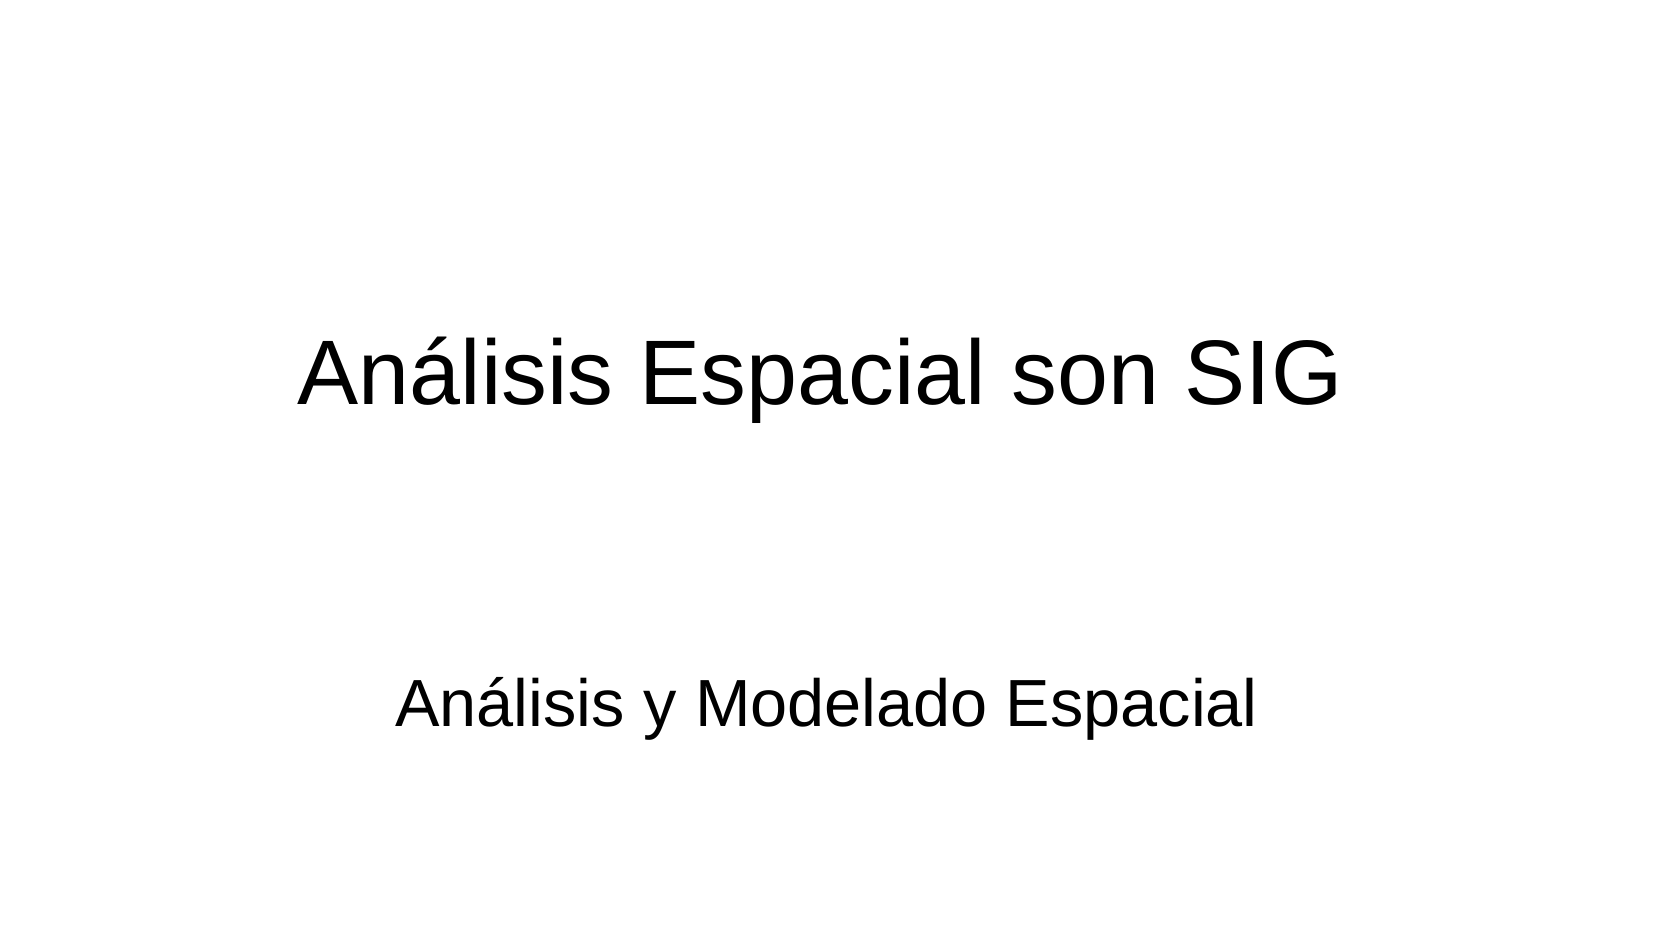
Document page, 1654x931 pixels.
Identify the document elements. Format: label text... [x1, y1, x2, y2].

title Análisis Espacial son SIG [76, 295, 1565, 451]
subtitle Análisis y Modelado Espacial [82, 649, 1571, 758]
